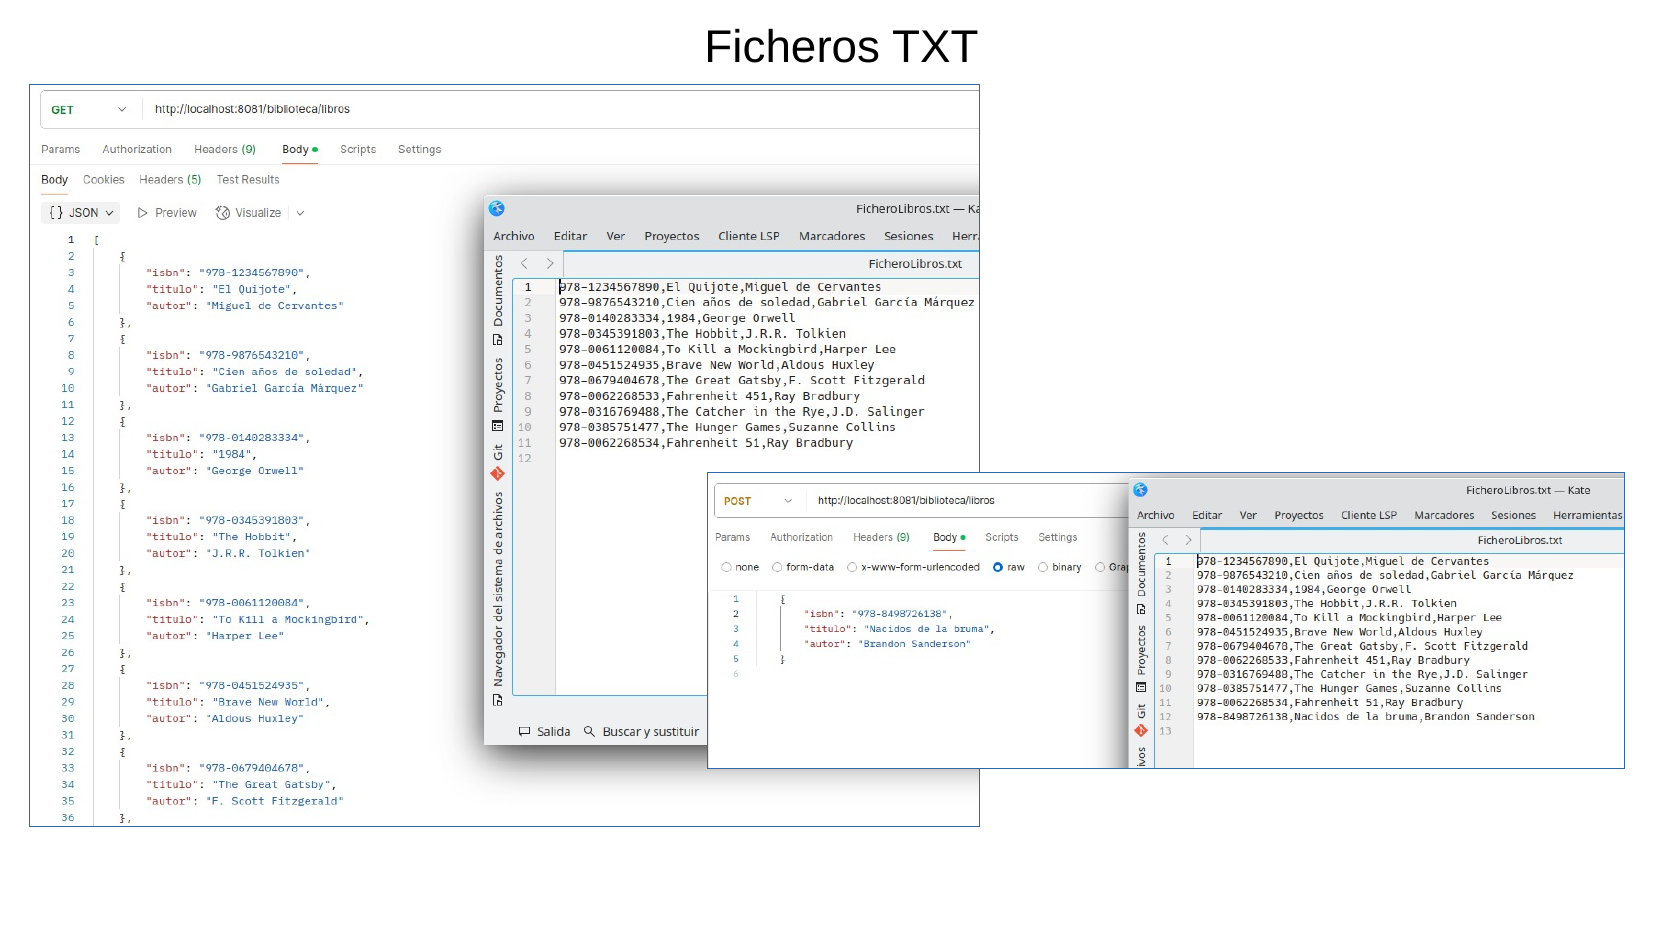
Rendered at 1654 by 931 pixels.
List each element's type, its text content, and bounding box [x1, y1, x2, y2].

picture [29, 84, 1625, 827]
title Ficheros TXT [590, 0, 1093, 125]
